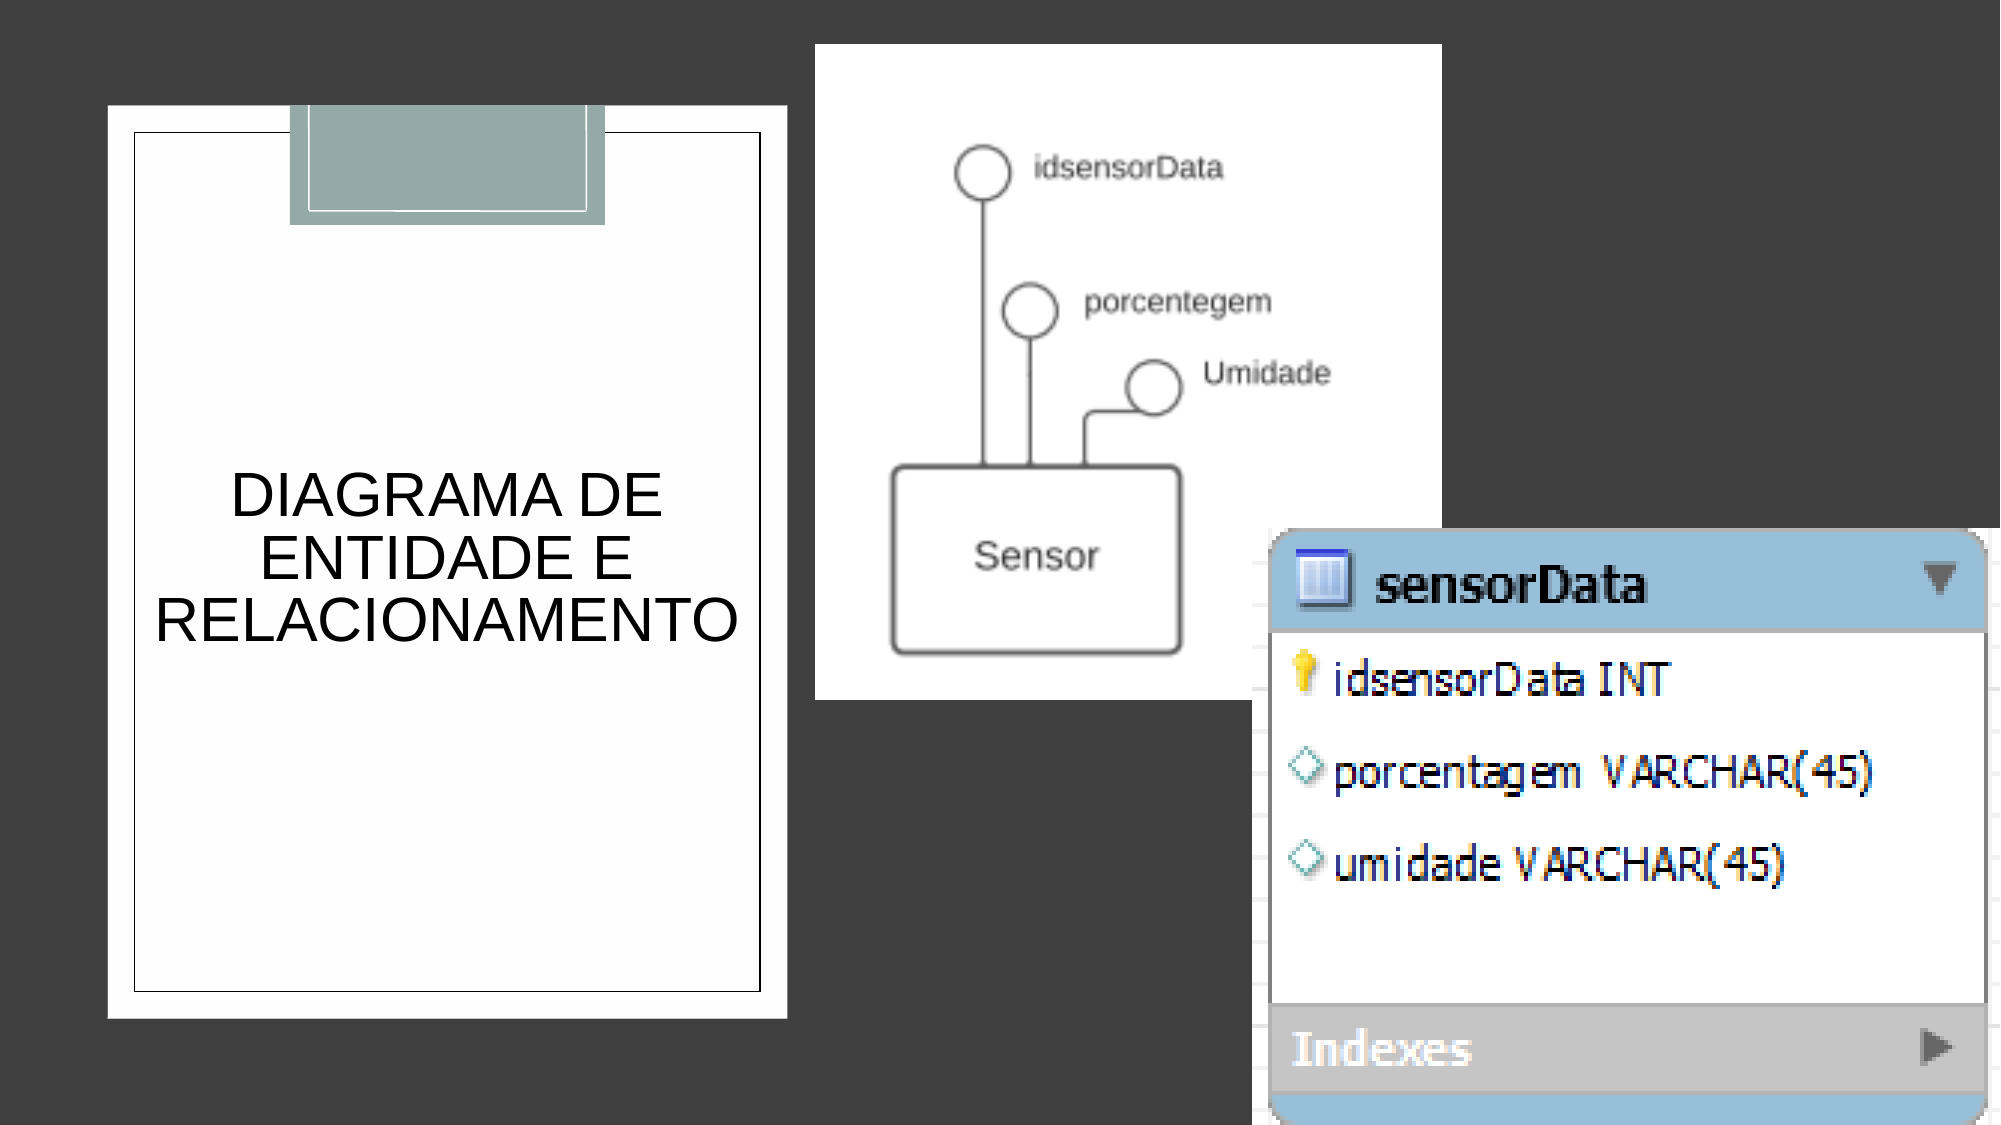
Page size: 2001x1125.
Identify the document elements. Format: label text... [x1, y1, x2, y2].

text_box [0, 0, 2000, 1125]
title DIAGRAMA DE ENTIDADE E RELACIONAMENTO [134, 255, 761, 866]
picture [815, 44, 2000, 1125]
